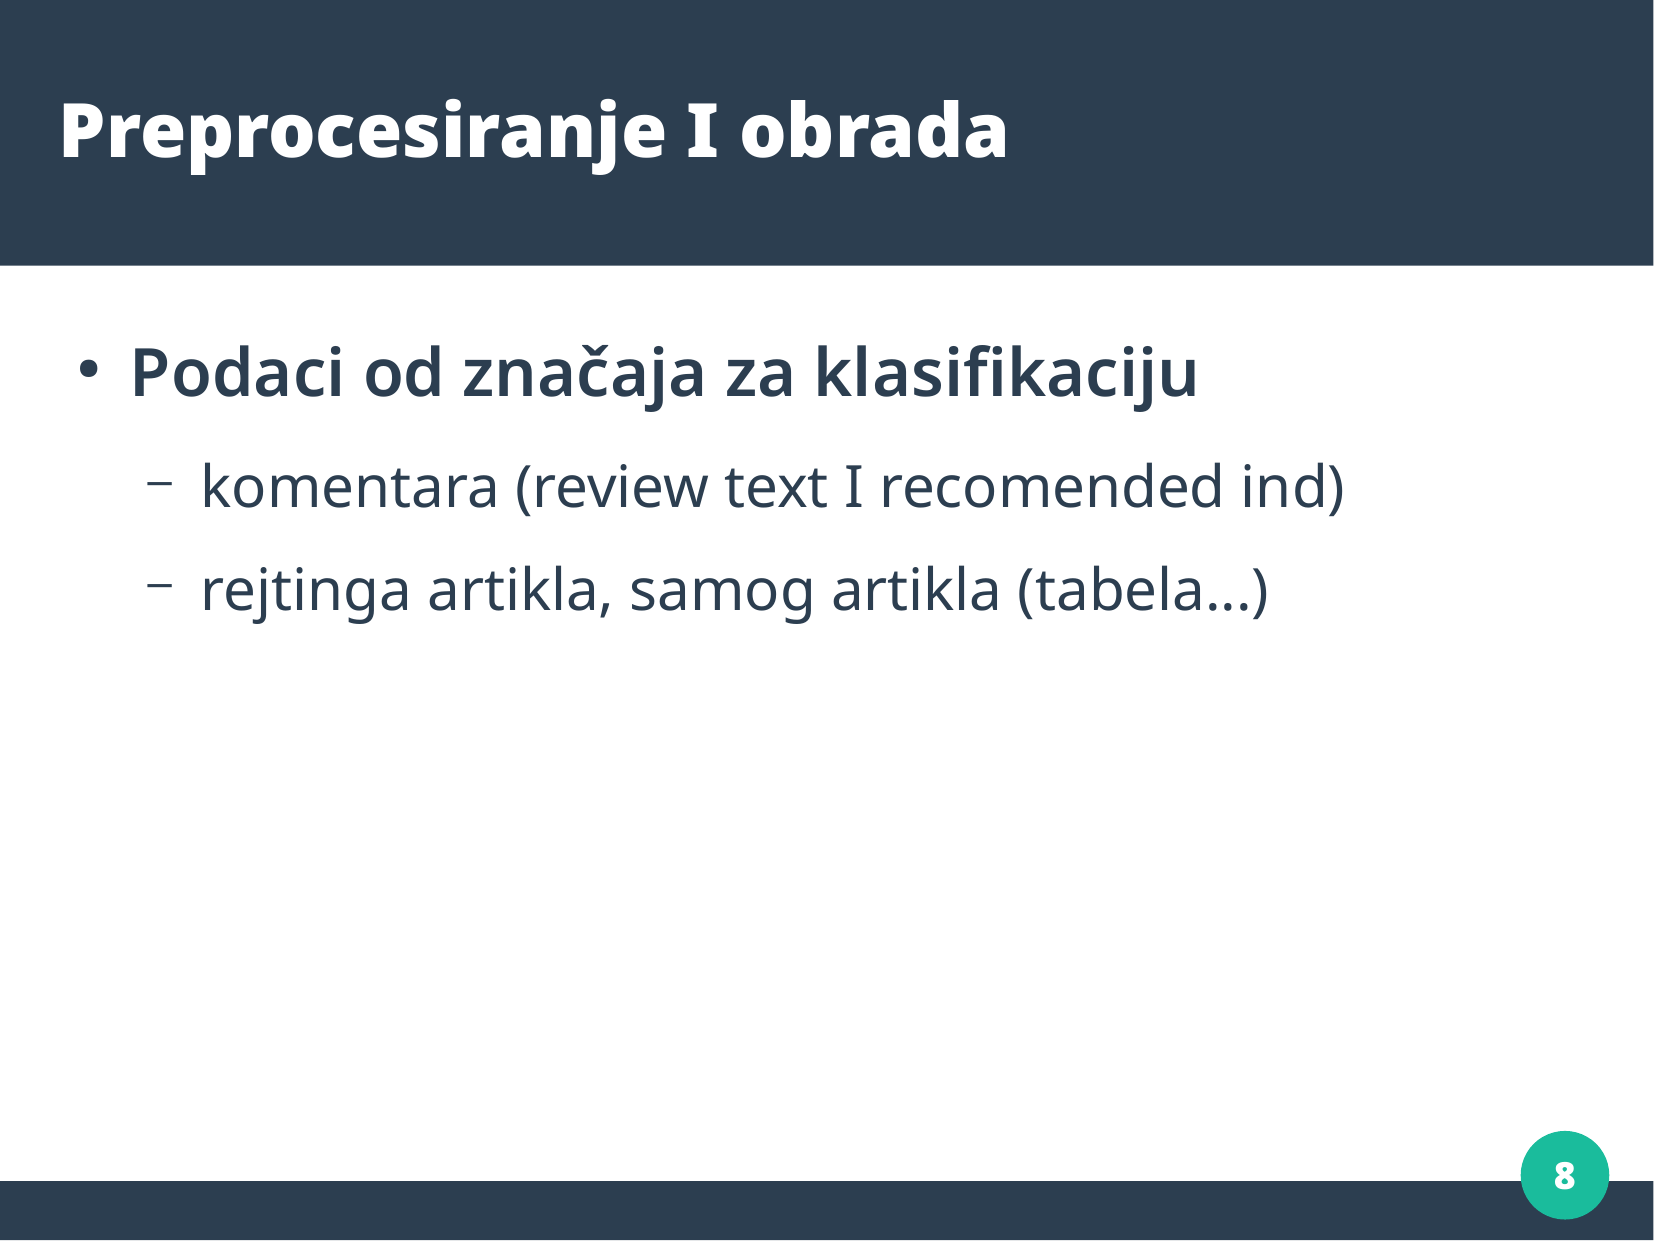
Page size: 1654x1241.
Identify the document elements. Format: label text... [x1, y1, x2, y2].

list Podaci od značaja za klasifikaciju komentara (review text I recomended ind) rejtinga artikla, samog artikla (tabela...) [59, 324, 1595, 1152]
title Preprocesiranje I obrada [59, 49, 1595, 207]
